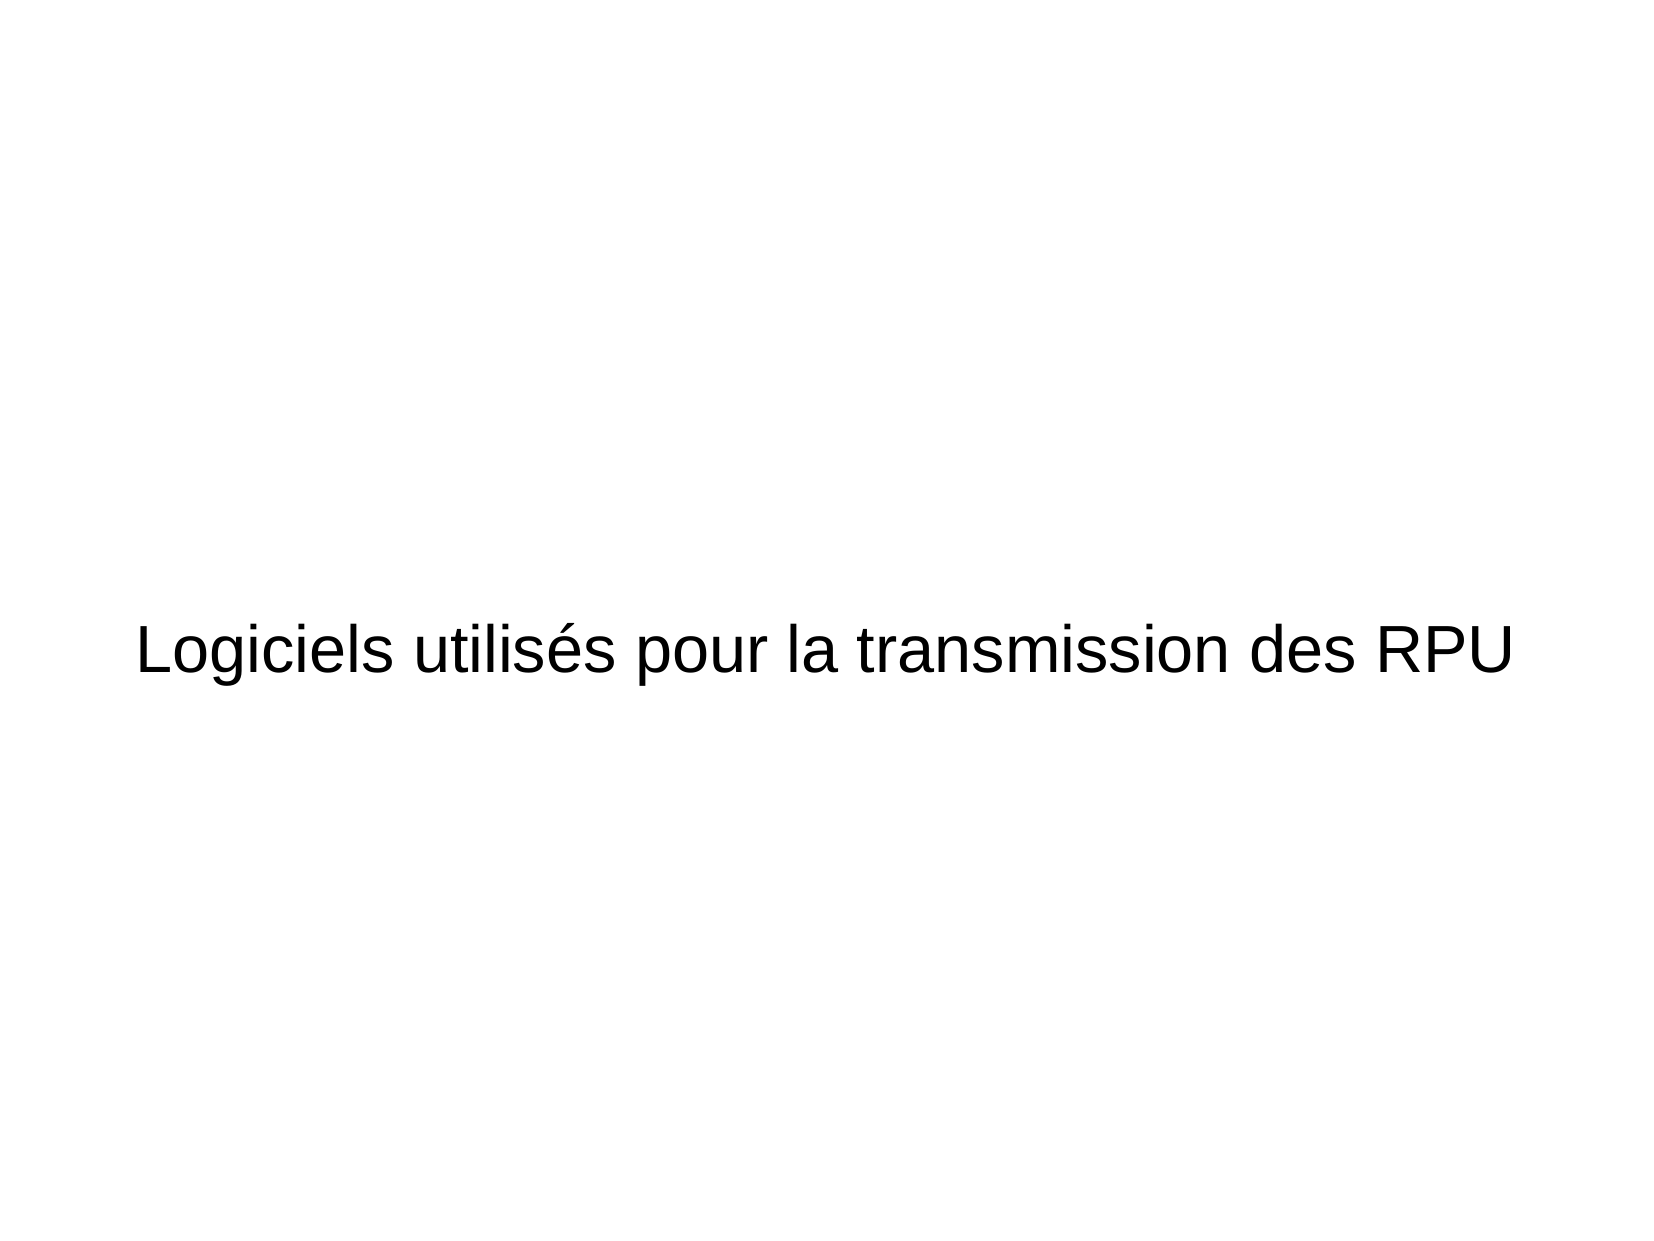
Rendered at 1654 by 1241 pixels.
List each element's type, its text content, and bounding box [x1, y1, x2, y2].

subtitle Logiciels utilisés pour la transmission des RPU [82, 290, 1571, 1010]
